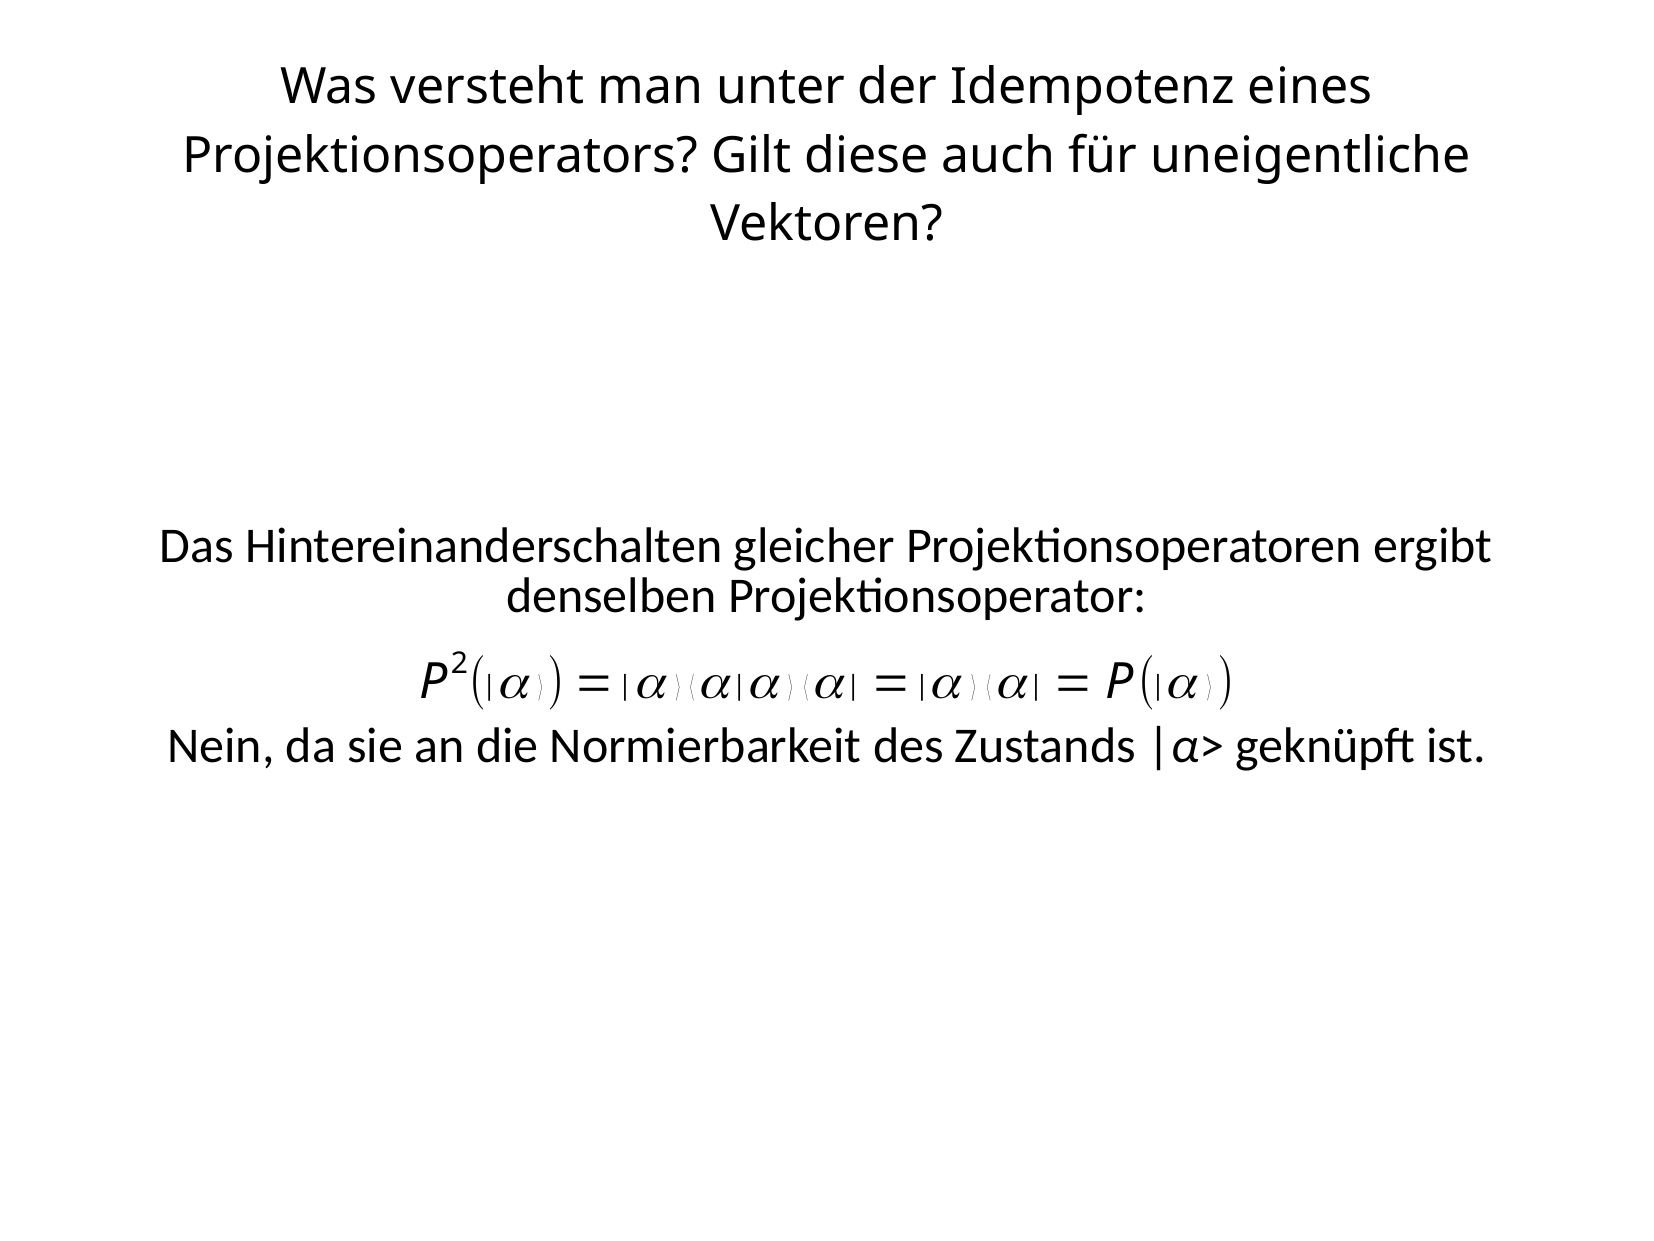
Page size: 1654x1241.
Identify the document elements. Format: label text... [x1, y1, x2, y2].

title Was versteht man unter der Idempotenz eines Projektionsoperators? Gilt diese auch für uneigentliche Vektoren? [82, 49, 1571, 257]
chart [413, 645, 1241, 713]
subtitle Das Hintereinanderschalten gleicher Projektionsoperatoren ergibt denselben Projektionsoperator: Nein, da sie an die Normierbarkeit des Zustands |α> geknüpft ist. [82, 290, 1571, 1010]
